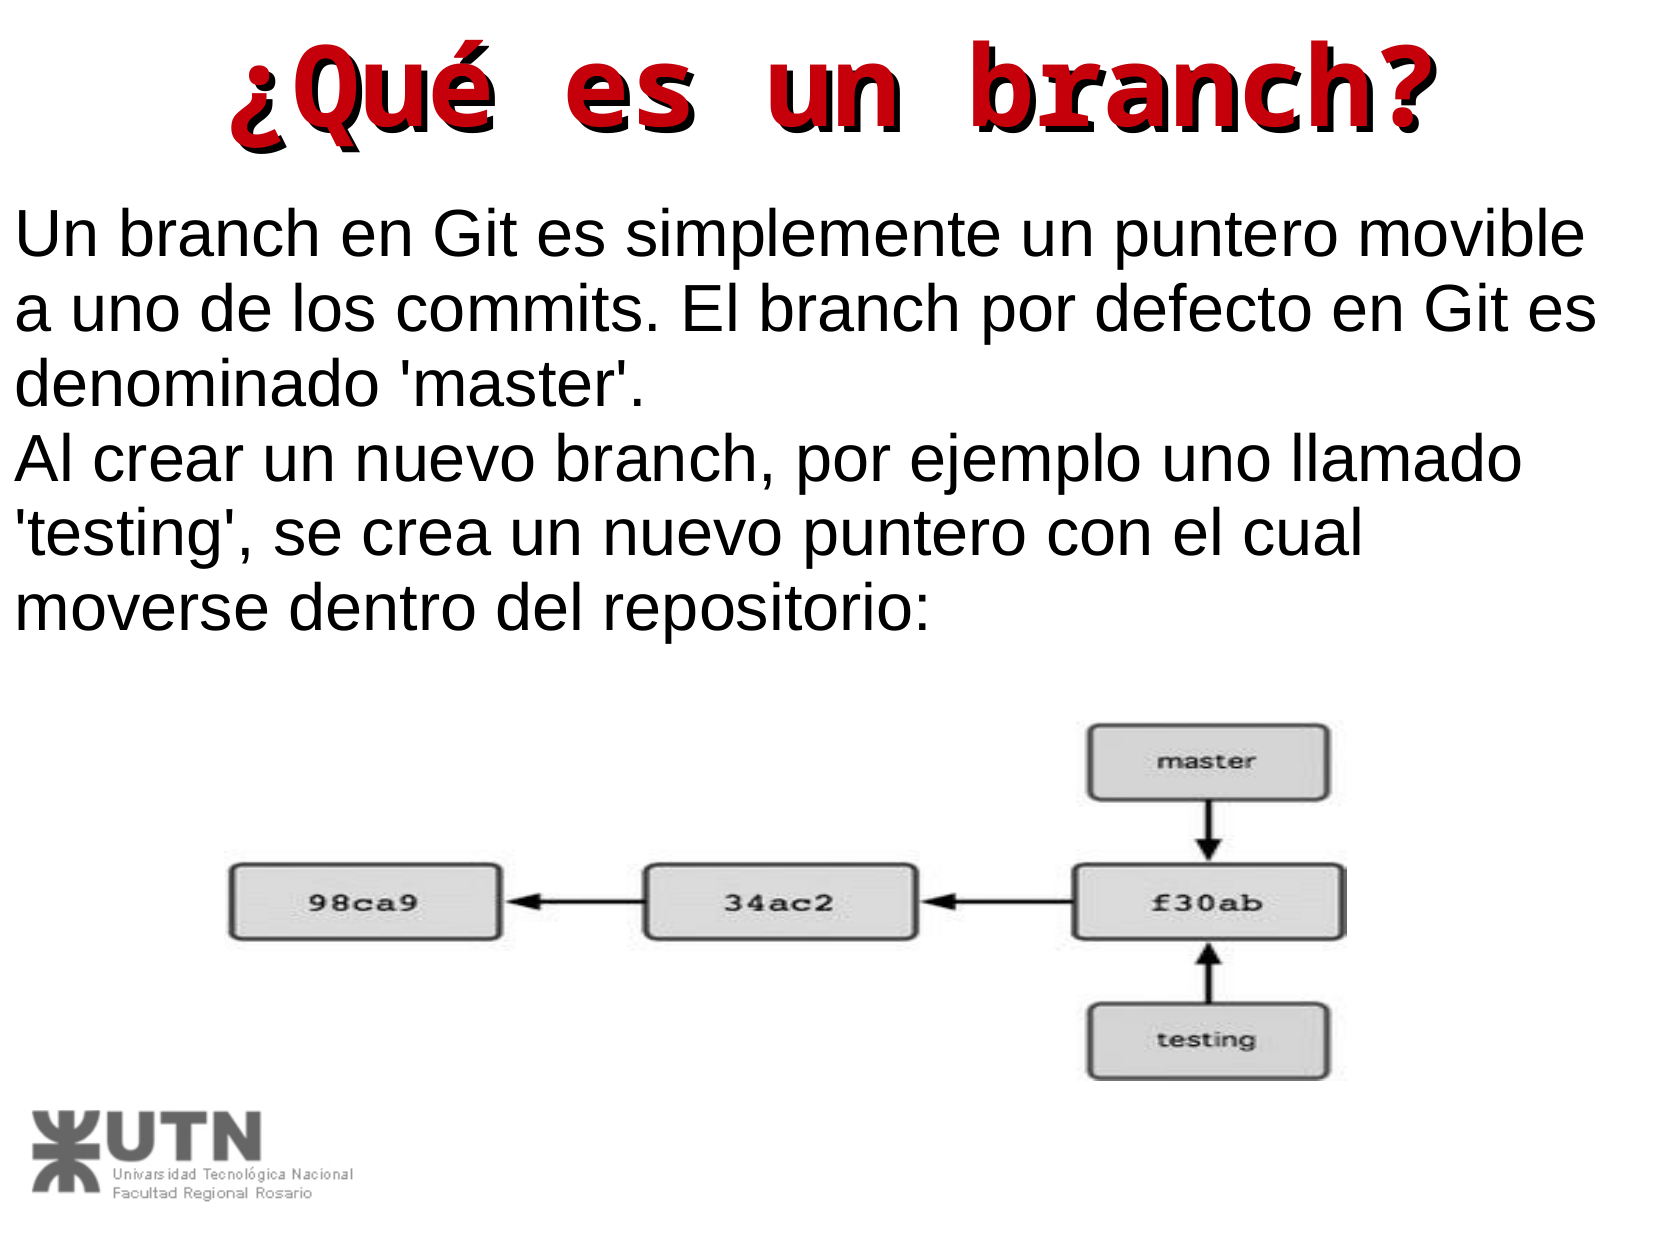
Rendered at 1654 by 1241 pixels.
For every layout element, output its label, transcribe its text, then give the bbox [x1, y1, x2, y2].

text_box Un branch en Git es simplemente un puntero movible a uno de los commits. El branch por defecto en Git es denominado 'master'. Al crear un nuevo branch, por ejemplo uno llamado 'testing', se crea un nuevo puntero con el cual moverse dentro del repositorio: [0, 188, 1641, 697]
title ¿Qué es un branch? [35, 0, 1630, 166]
picture [23, 1098, 362, 1211]
picture [224, 720, 1347, 1081]
